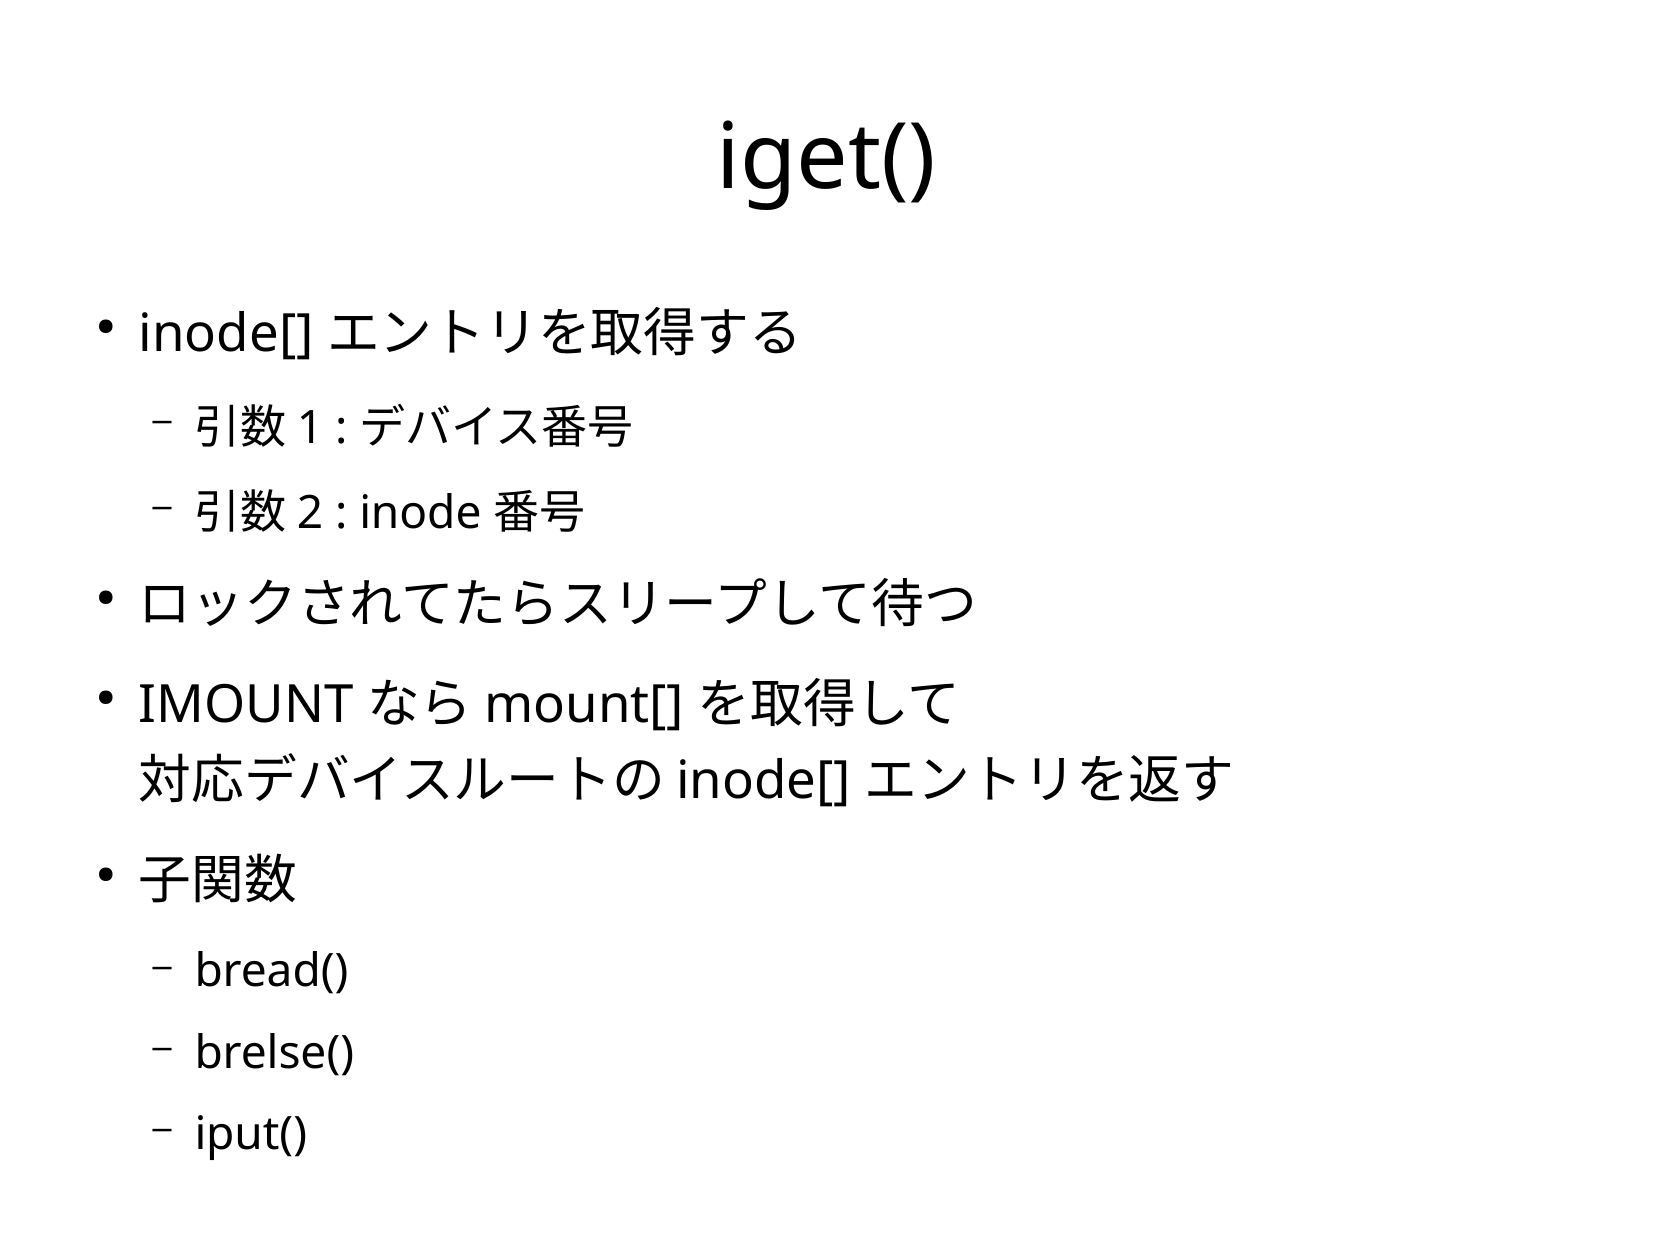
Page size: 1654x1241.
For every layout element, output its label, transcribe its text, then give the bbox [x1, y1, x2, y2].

title iget() [82, 49, 1571, 257]
list inode[] エントリを取得する 引数 1 : デバイス番号 引数 2 : inode 番号 ロックされてたらスリープして待つ IMOUNT なら mount[] を取得して 対応デバイスルートの inode[] エントリを返す 子関数 bread() brelse() iput() [82, 290, 1538, 1170]
